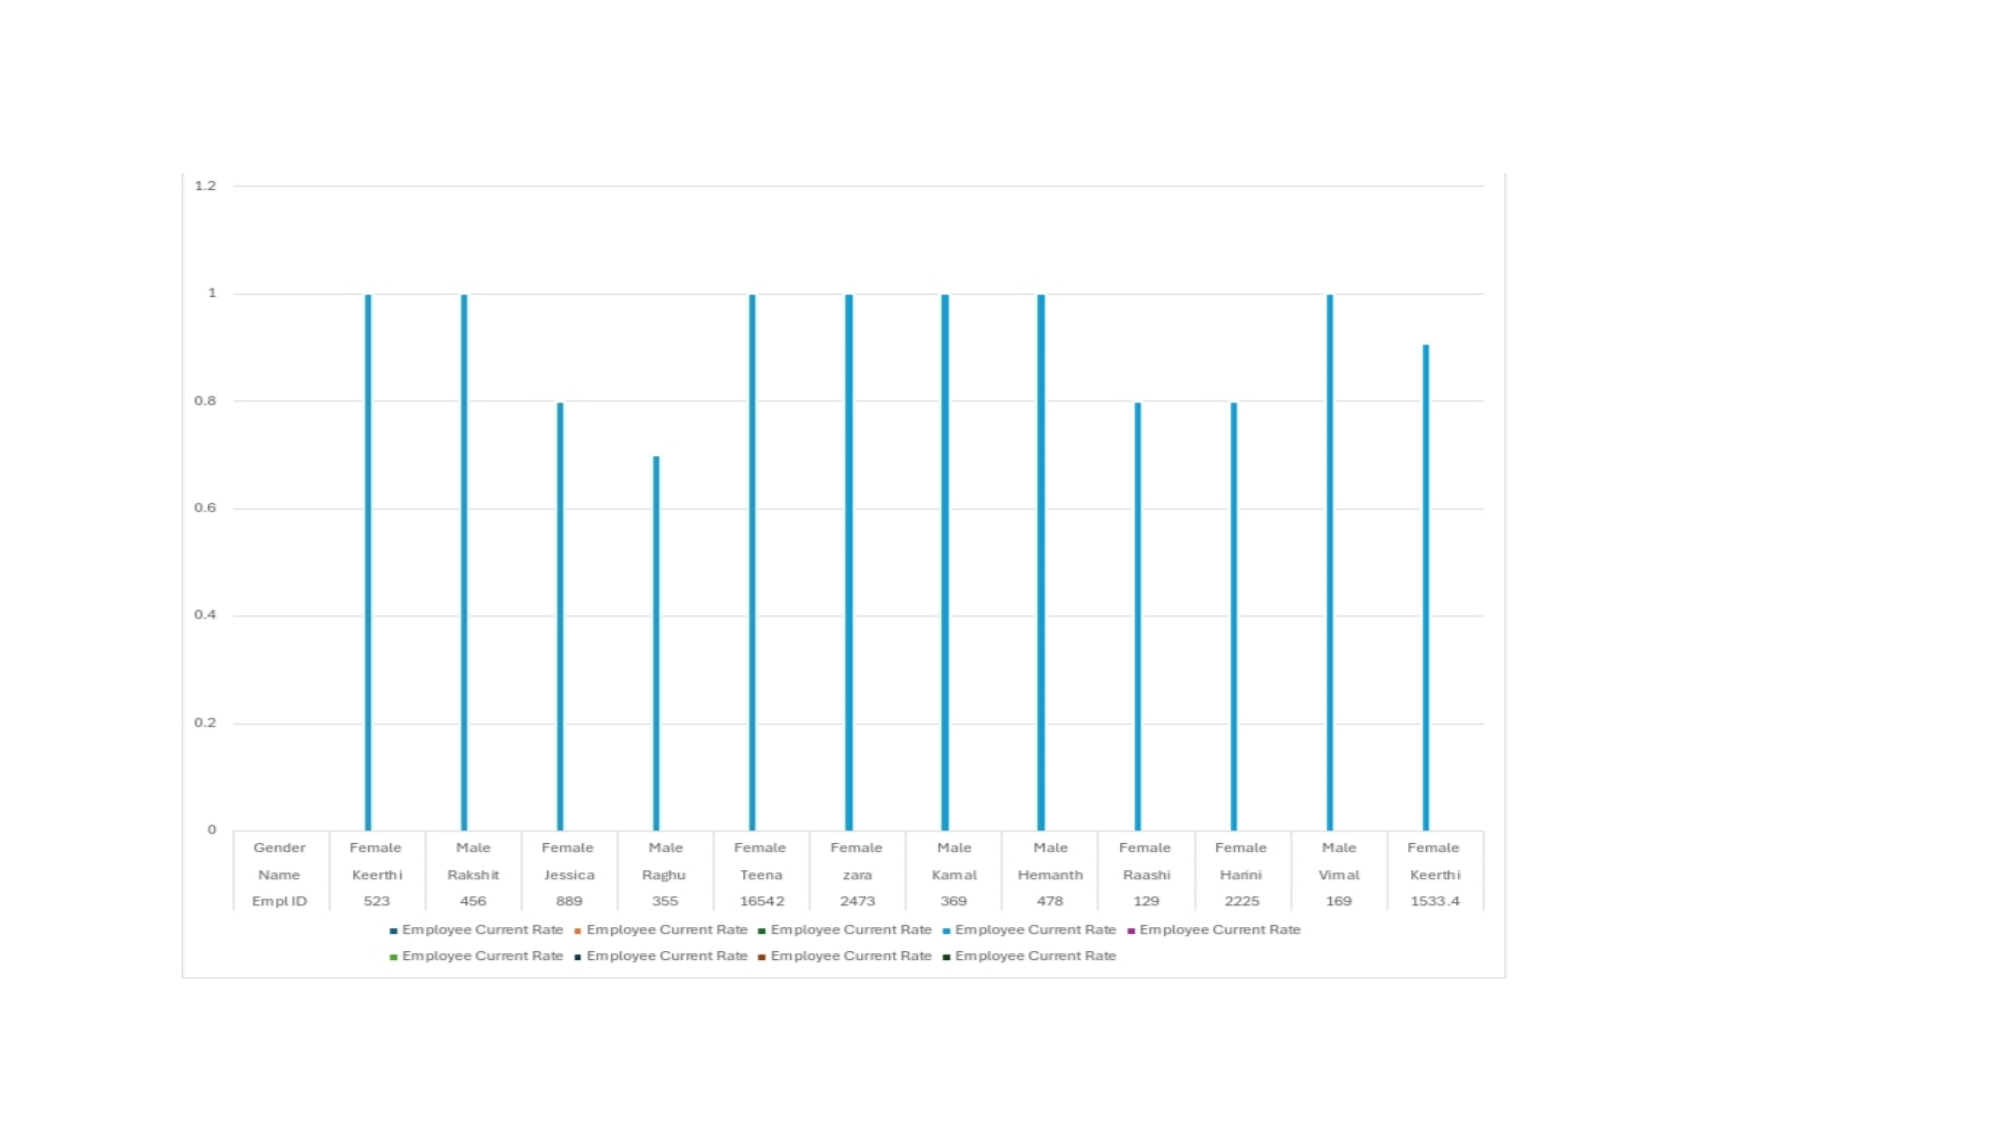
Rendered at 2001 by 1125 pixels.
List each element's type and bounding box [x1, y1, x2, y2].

picture [160, 173, 1522, 992]
